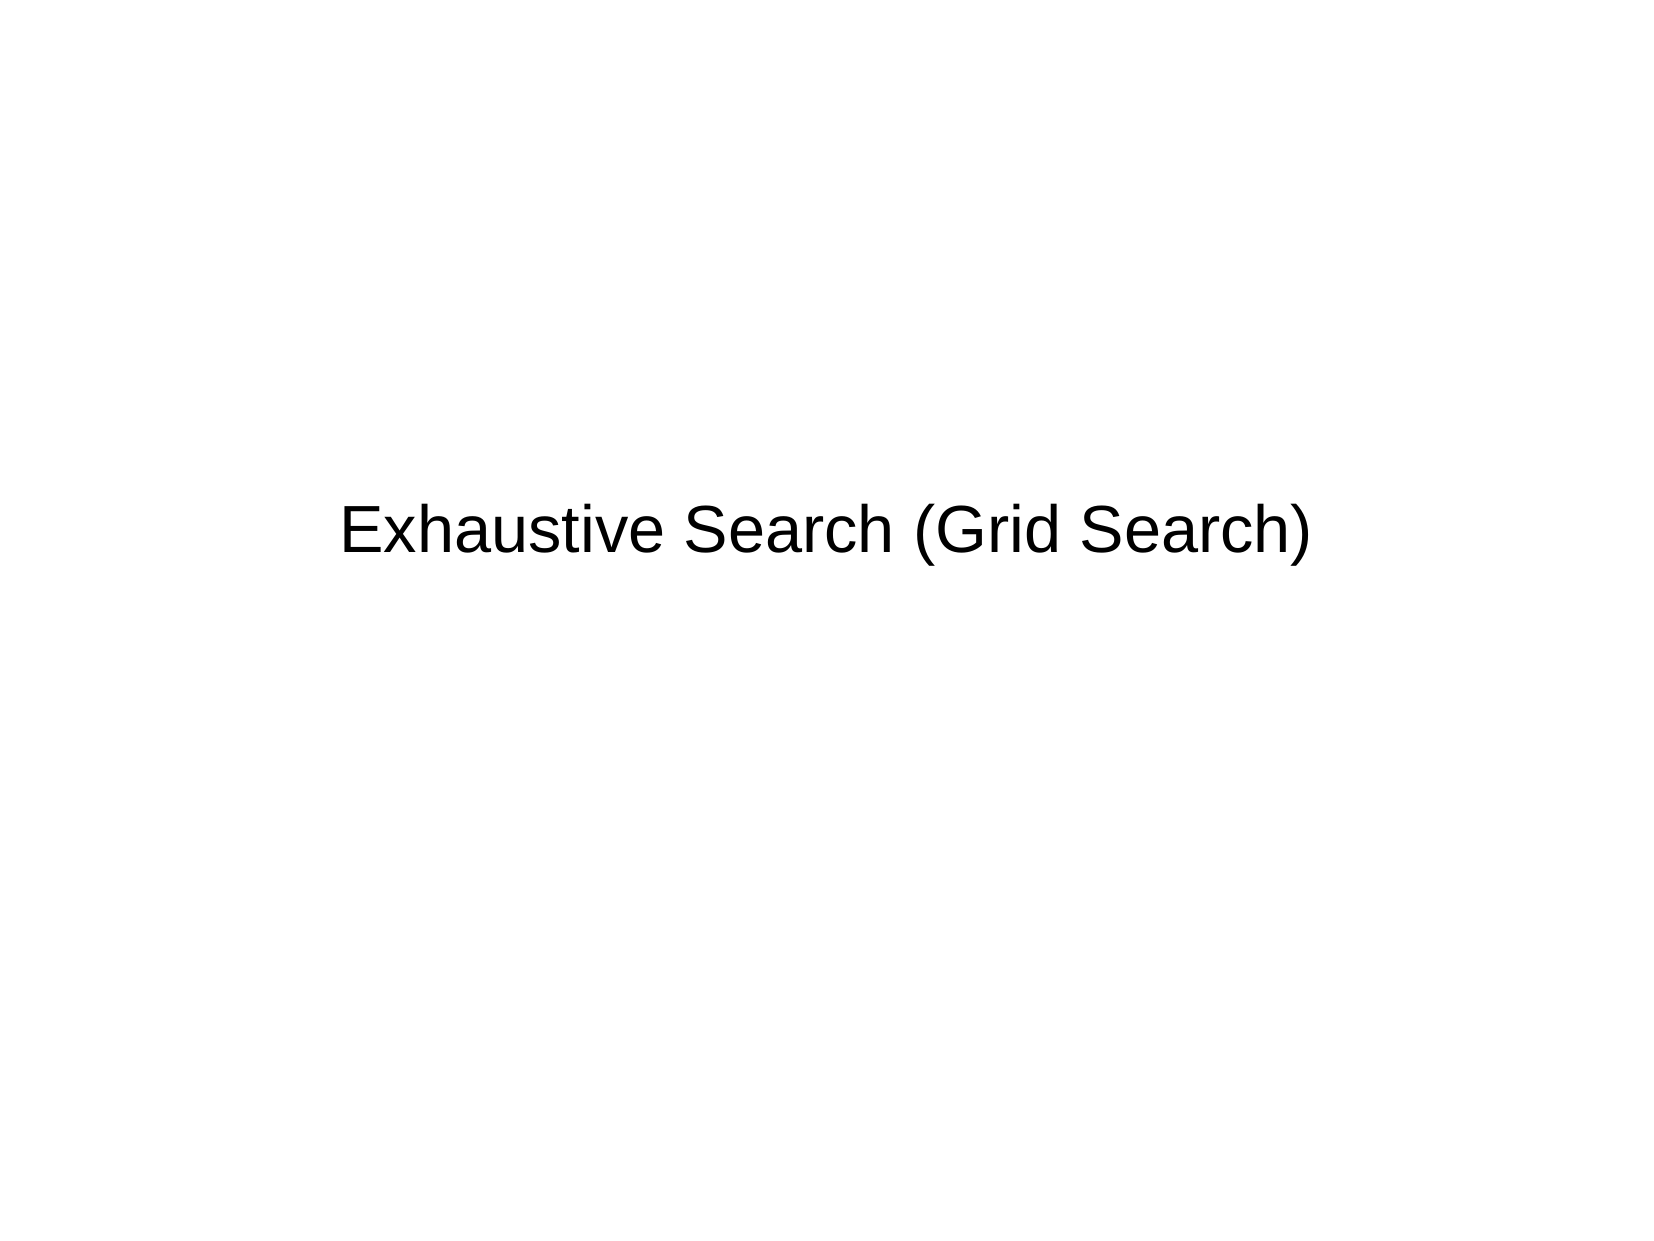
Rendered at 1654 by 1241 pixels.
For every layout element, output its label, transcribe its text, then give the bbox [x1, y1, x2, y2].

subtitle Exhaustive Search (Grid Search) [82, 49, 1571, 1010]
